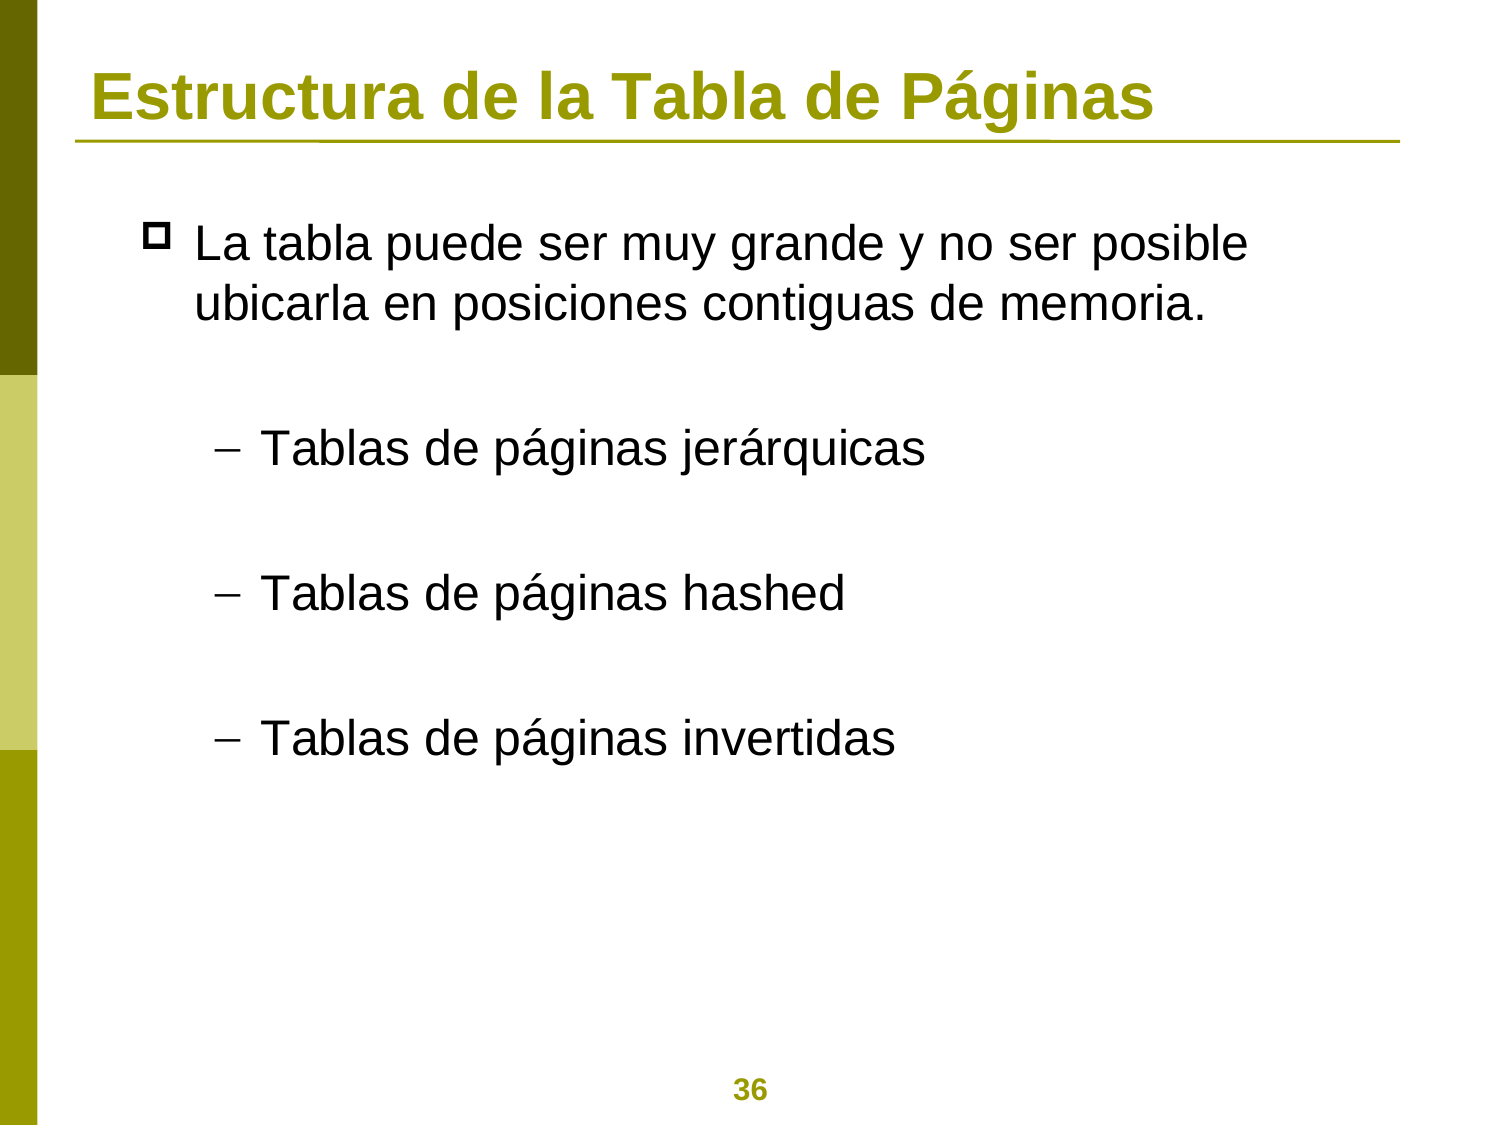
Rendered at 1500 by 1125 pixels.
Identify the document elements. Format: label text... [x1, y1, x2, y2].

text_box Estructura de la Tabla de Páginas [75, 45, 1426, 141]
text_box La tabla puede ser muy grande y no ser posible ubicarla en posiciones contiguas de memoria. Tablas de páginas jerárquicas Tablas de páginas hashed Tablas de páginas invertidas [124, 203, 1426, 724]
